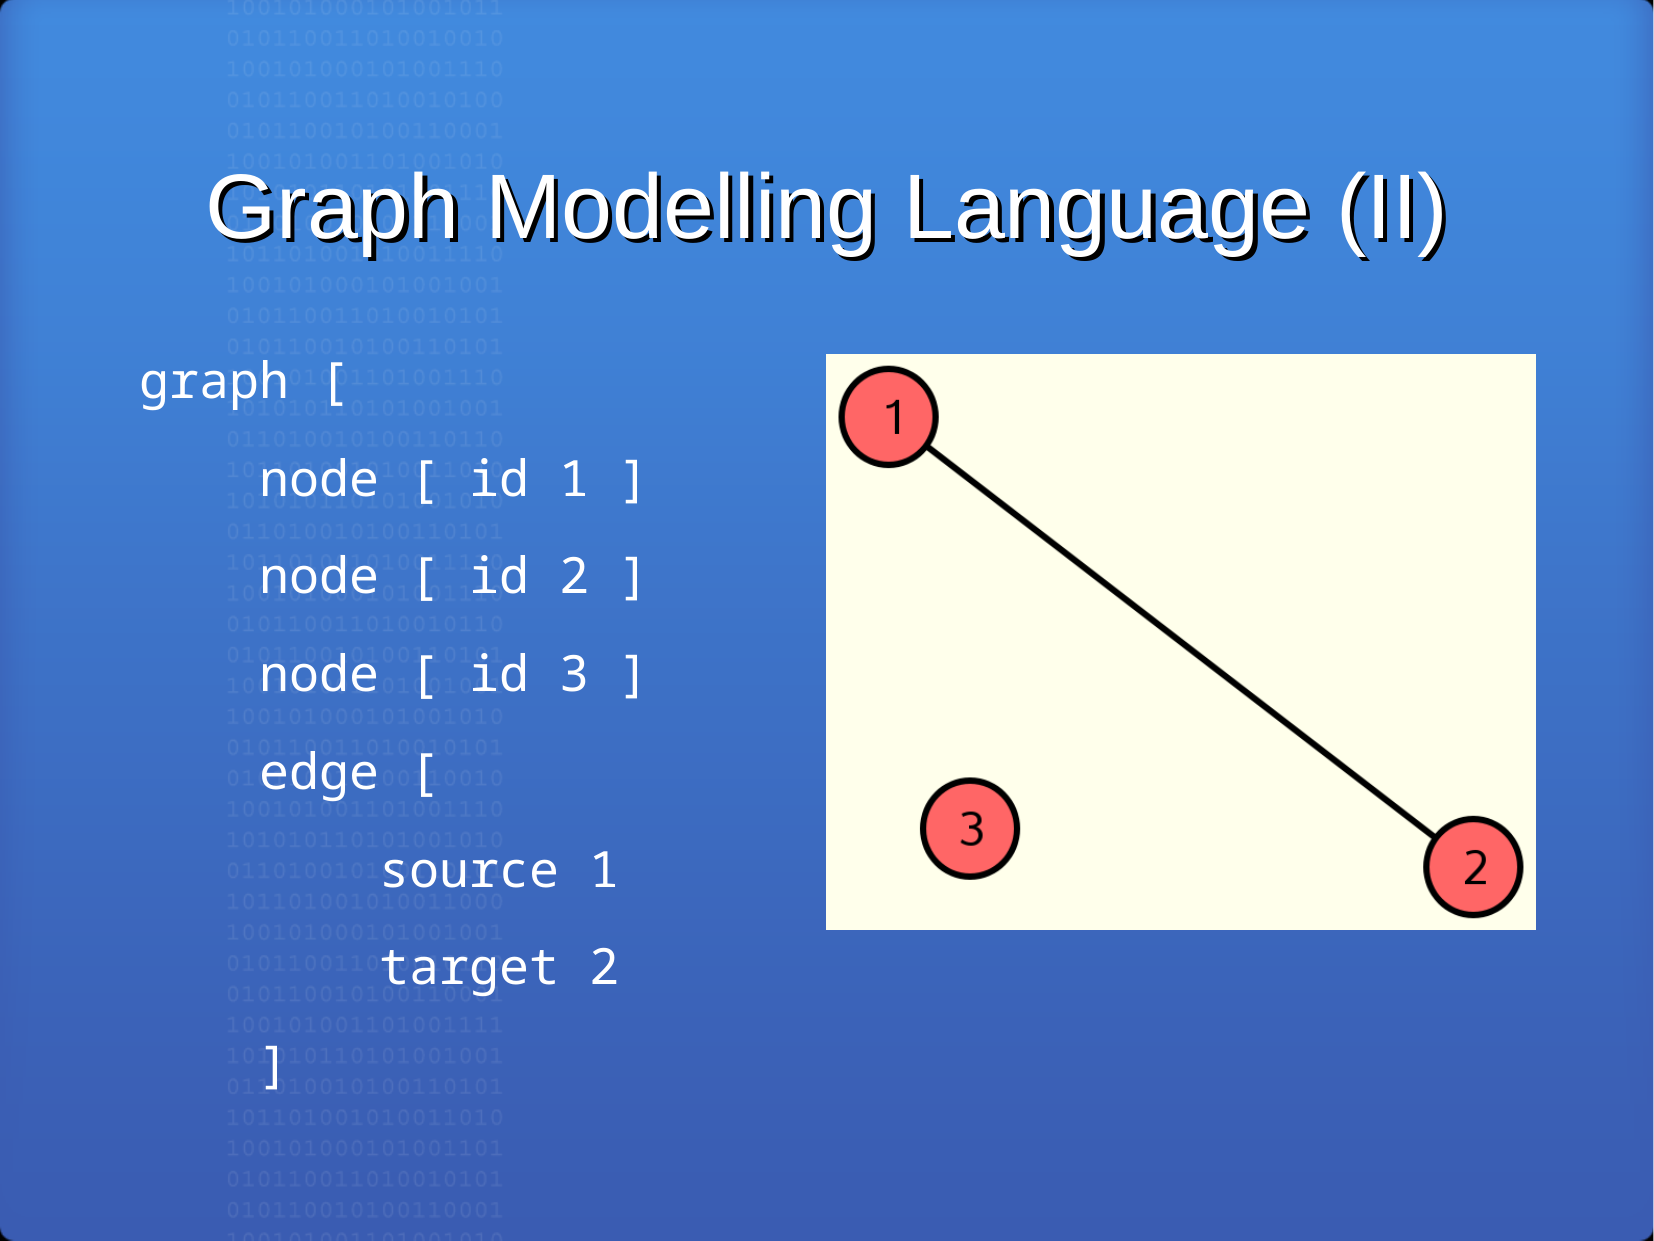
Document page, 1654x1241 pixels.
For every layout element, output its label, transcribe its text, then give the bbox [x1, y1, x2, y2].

list graph [ node [ id 1 ] node [ id 2 ] node [ id 3 ] edge [ source 1 target 2 ] [121, 344, 811, 1112]
title Graph Modelling Language (II) [121, 102, 1534, 311]
picture [0, 0, 1654, 1241]
